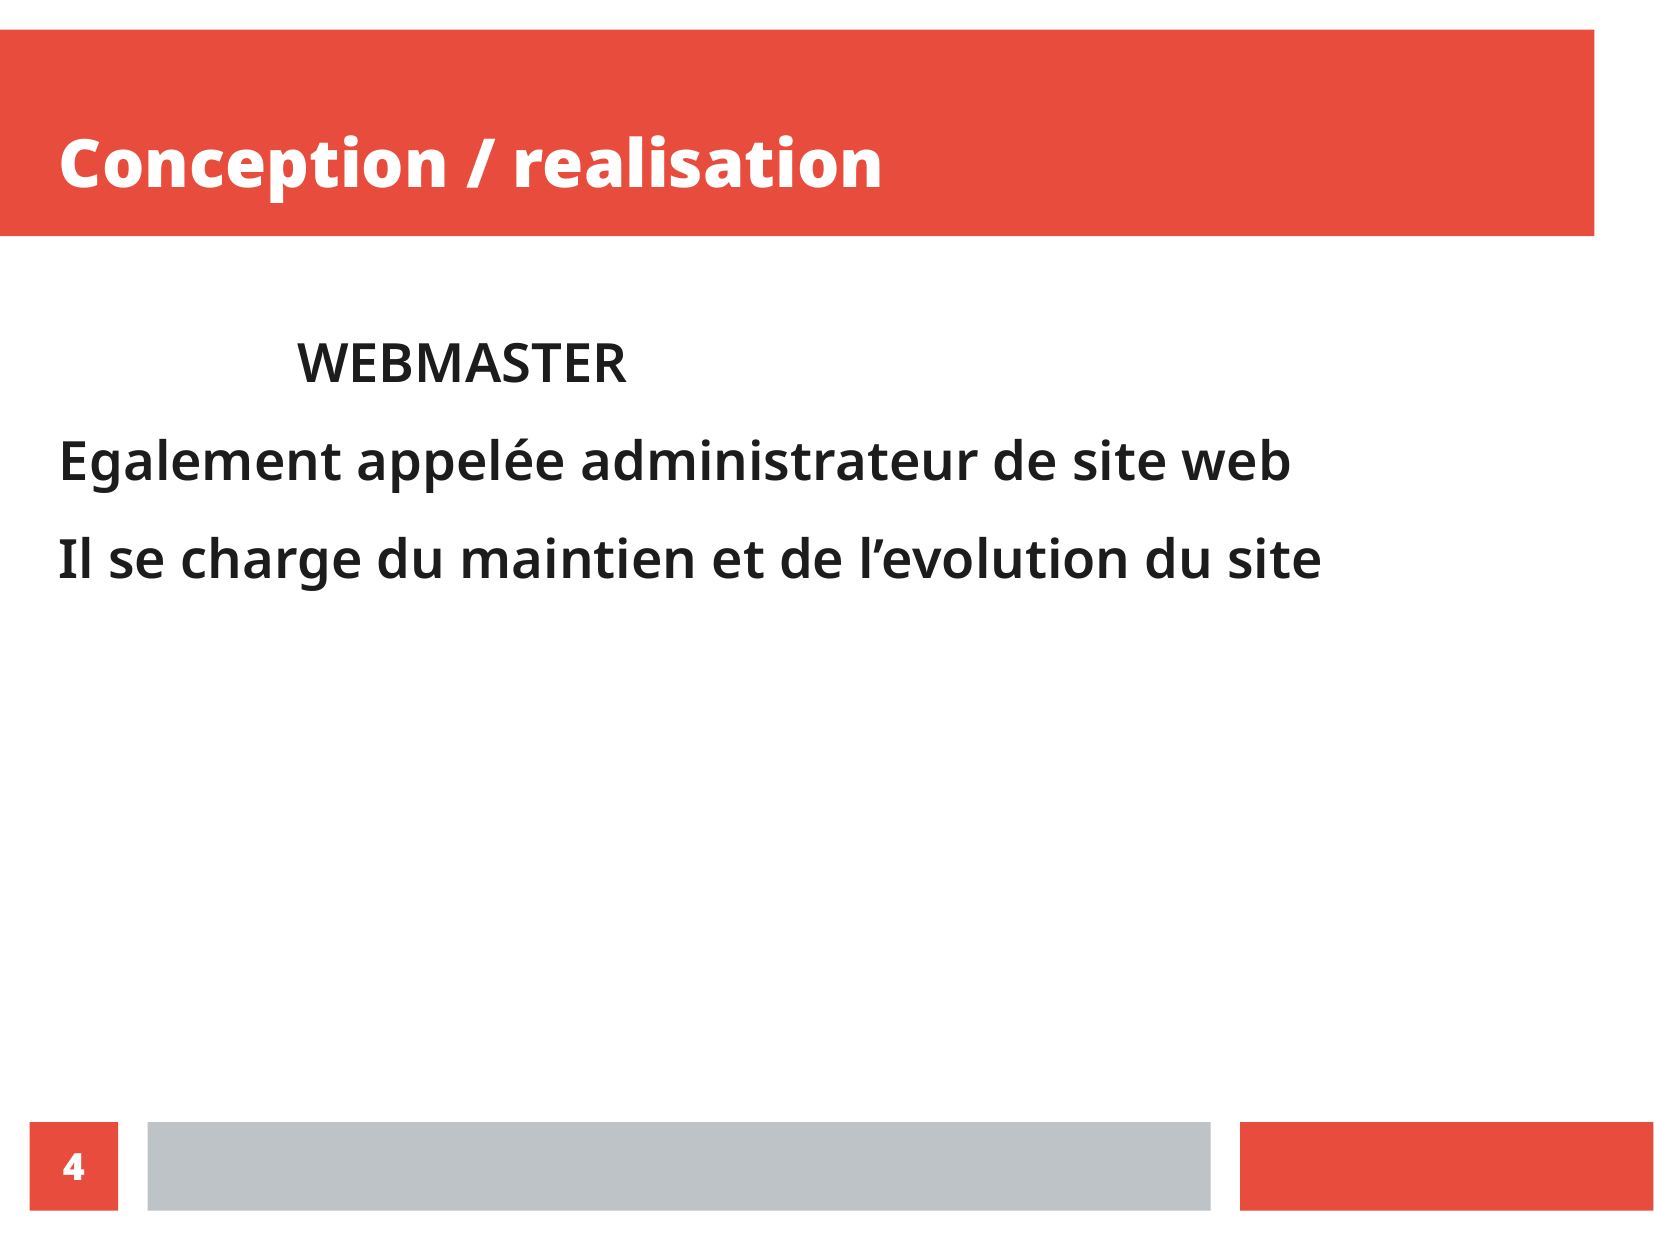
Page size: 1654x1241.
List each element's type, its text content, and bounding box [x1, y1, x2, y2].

list WEBMASTER Egalement appelée administrateur de site web Il se charge du maintien et de l’evolution du site [59, 324, 1565, 1093]
title Conception / realisation [59, 59, 1595, 207]
